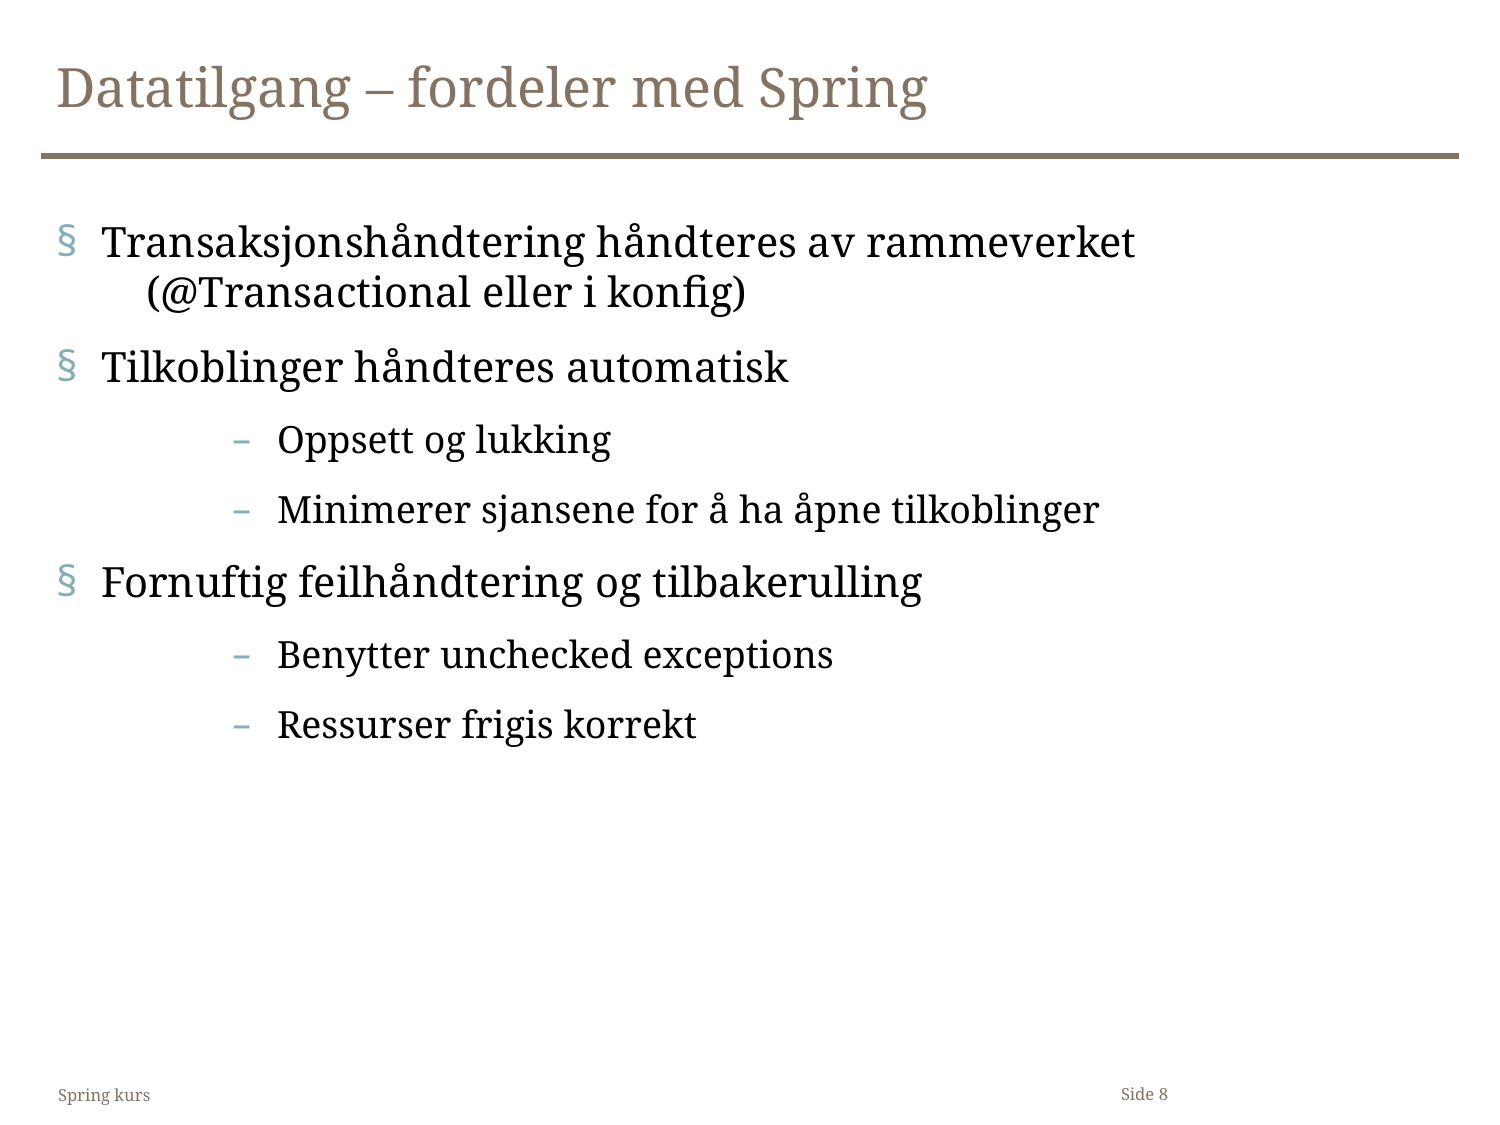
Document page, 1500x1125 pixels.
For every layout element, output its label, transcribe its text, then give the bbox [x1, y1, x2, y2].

title Datatilgang – fordeler med Spring [40, 27, 1459, 146]
list Transaksjonshåndtering håndteres av rammeverket (@Transactional eller i konfig) Tilkoblinger håndteres automatisk Oppsett og lukking Minimerer sjansene for å ha åpne tilkoblinger Fornuftig feilhåndtering og tilbakerulling Benytter unchecked exceptions Ressurser frigis korrekt [41, 208, 1455, 1005]
text_box Spring kurs [43, 1065, 751, 1125]
text_box Side <number> [1105, 1065, 1457, 1125]
